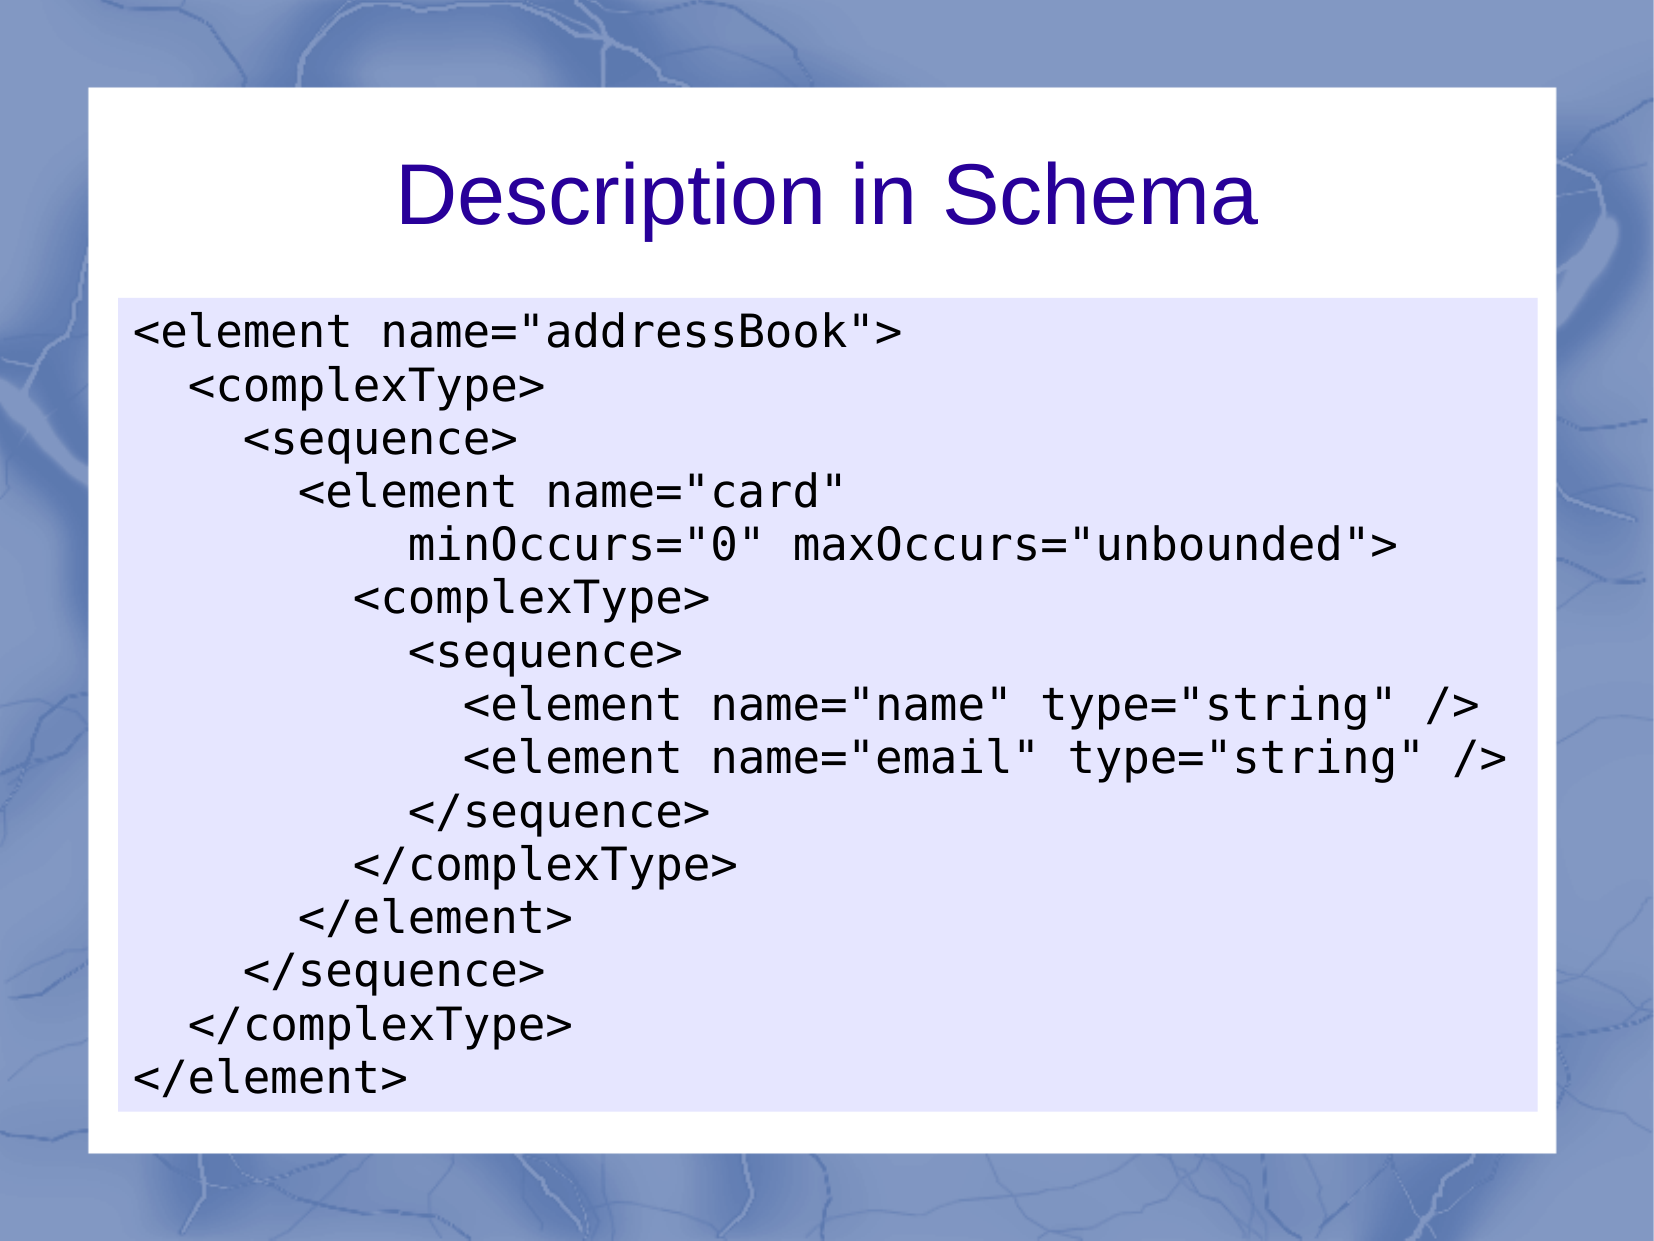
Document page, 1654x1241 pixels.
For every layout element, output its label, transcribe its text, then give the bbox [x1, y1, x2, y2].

picture [0, 0, 1654, 1241]
text_box <element name="addressBook"> <complexType> <sequence> <element name="card" minOccurs="0" maxOccurs="unbounded"> <complexType> <sequence> <element name="name" type="string" /> <element name="email" type="string" /> </sequence> </complexType> </element> </sequence> </complexType> </element> [118, 297, 1538, 1112]
title Description in Schema [118, 90, 1536, 297]
